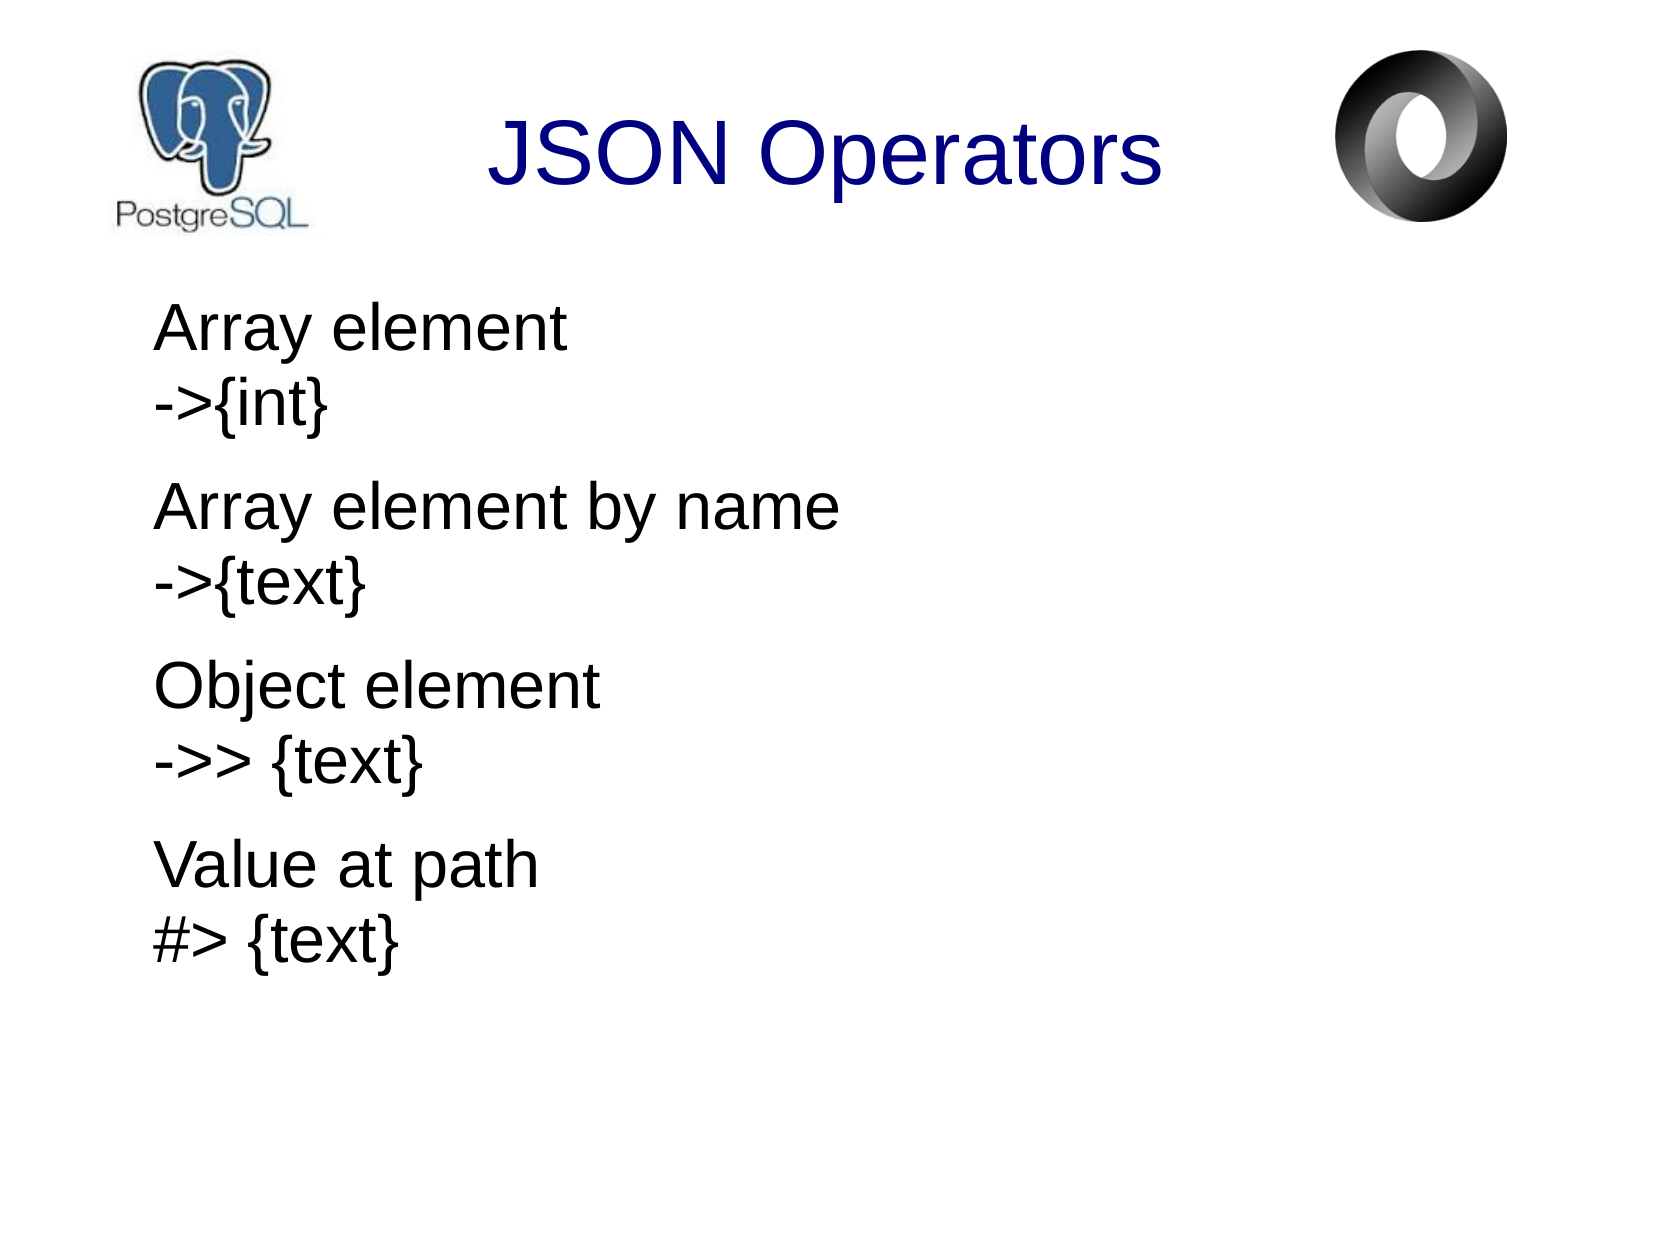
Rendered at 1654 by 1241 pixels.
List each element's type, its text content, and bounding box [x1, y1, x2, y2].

list Array element ->{int} Array element by name ->{text} Object element ->> {text} Value at path #> {text} [82, 290, 1538, 1010]
picture [58, 50, 356, 237]
picture [1335, 50, 1507, 222]
title JSON Operators [82, 49, 1571, 257]
